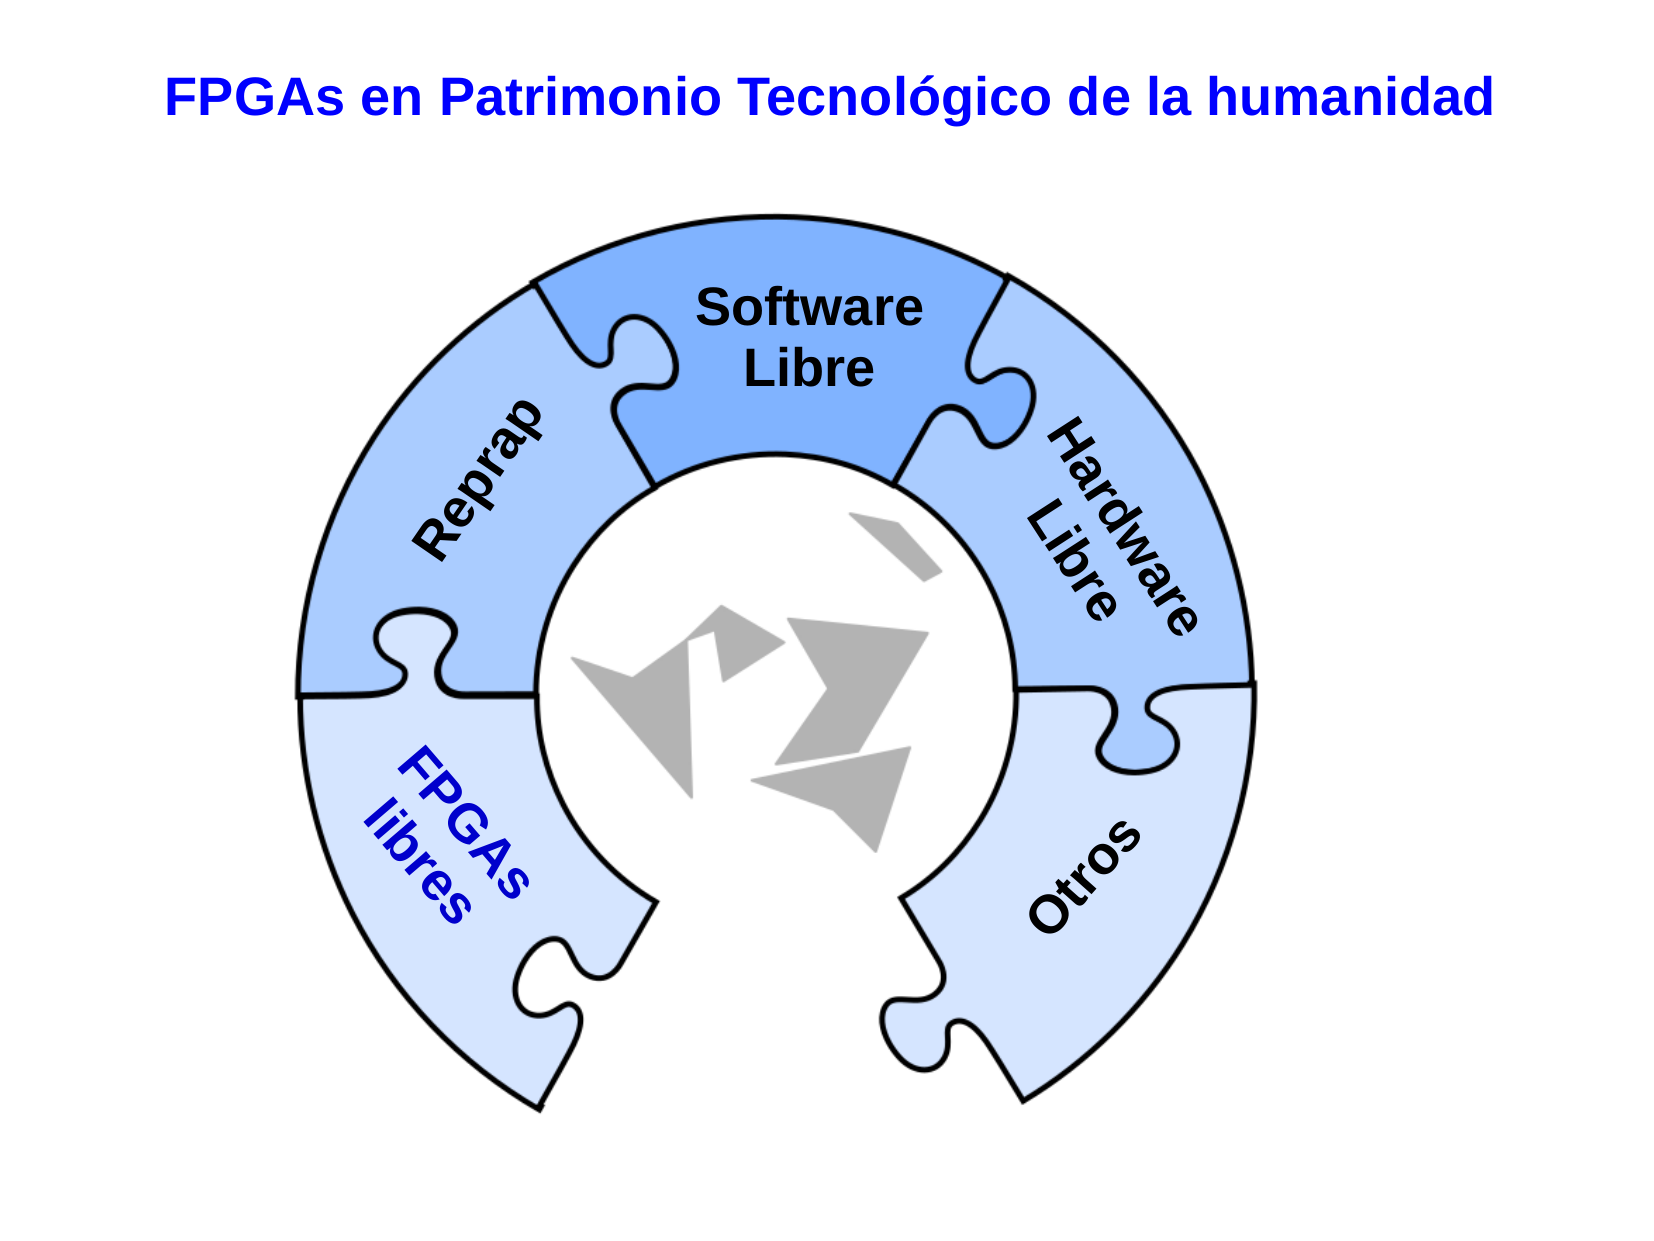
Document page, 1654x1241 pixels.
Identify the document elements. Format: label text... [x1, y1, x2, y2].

text_box Hardware Libre [960, 374, 1246, 714]
text_box Reprap [370, 345, 601, 621]
text_box Software Libre [675, 269, 946, 406]
picture [285, 203, 1276, 1141]
text_box FPGAs en Patrimonio Tecnológico de la humanidad [150, 59, 1516, 196]
text_box Otros [965, 750, 1216, 1014]
text_box FPGAs libres [306, 696, 586, 991]
